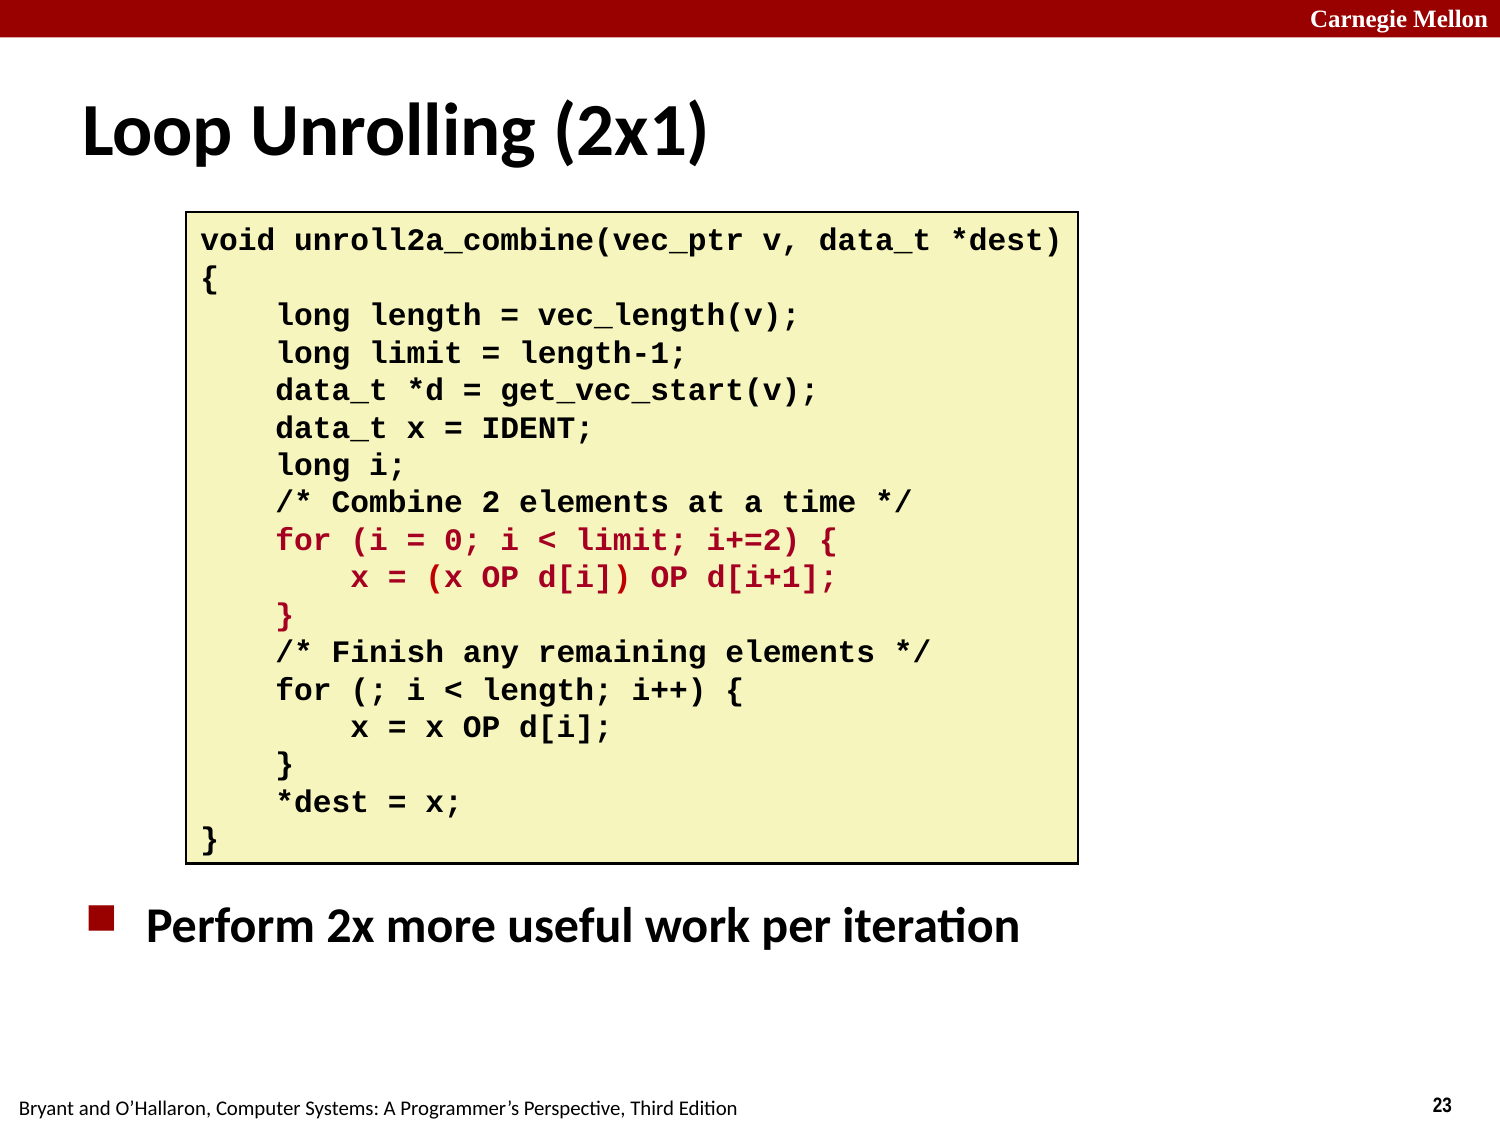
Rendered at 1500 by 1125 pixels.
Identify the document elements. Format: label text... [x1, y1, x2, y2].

title Loop Unrolling (2x1) [67, 62, 1313, 188]
text_box void unroll2a_combine(vec_ptr v, data_t *dest) { long length = vec_length(v); long limit = length-1; data_t *d = get_vec_start(v); data_t x = IDENT; long i; /* Combine 2 elements at a time */ for (i = 0; i < limit; i+=2) { x = (x OP d[i]) OP d[i+1]; } /* Finish any remaining elements */ for (; i < length; i++) { x = x OP d[i]; } *dest = x; } [185, 212, 1078, 864]
list Perform 2x more useful work per iteration [74, 885, 1438, 980]
